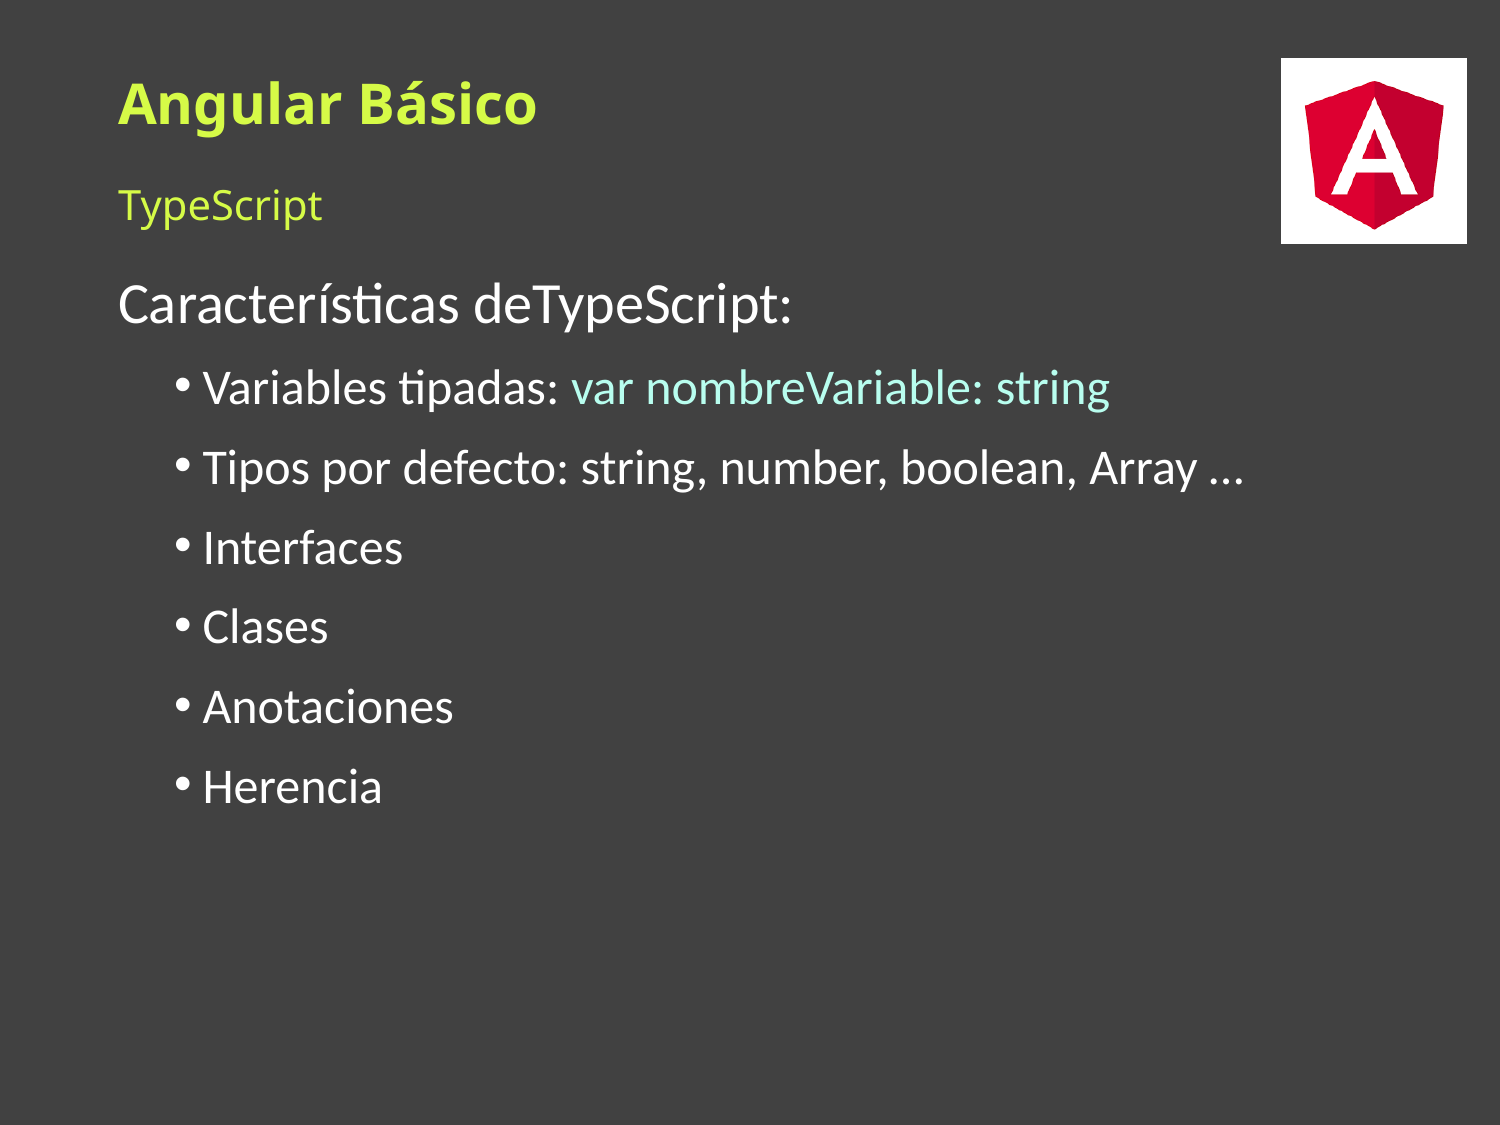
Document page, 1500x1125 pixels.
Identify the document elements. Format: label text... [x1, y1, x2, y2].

picture [1281, 58, 1467, 244]
list Características deTypeScript: Variables tipadas: var nombreVariable: string Tipos por defecto: string, number, boolean, Array … Interfaces Clases Anotaciones Herencia [103, 243, 1397, 1012]
title Angular Básico [103, 59, 1282, 144]
list TypeScript [103, 163, 1282, 244]
